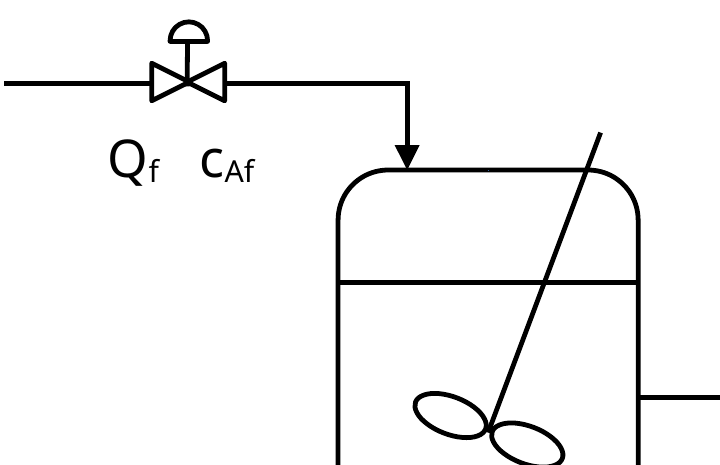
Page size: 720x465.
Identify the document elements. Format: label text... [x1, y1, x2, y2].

text_box [170, 21, 208, 42]
text_box [151, 63, 184, 101]
text_box [190, 63, 225, 101]
text_box [338, 170, 583, 280]
text_box [338, 170, 639, 465]
text_box Qf cAf [87, 114, 275, 206]
